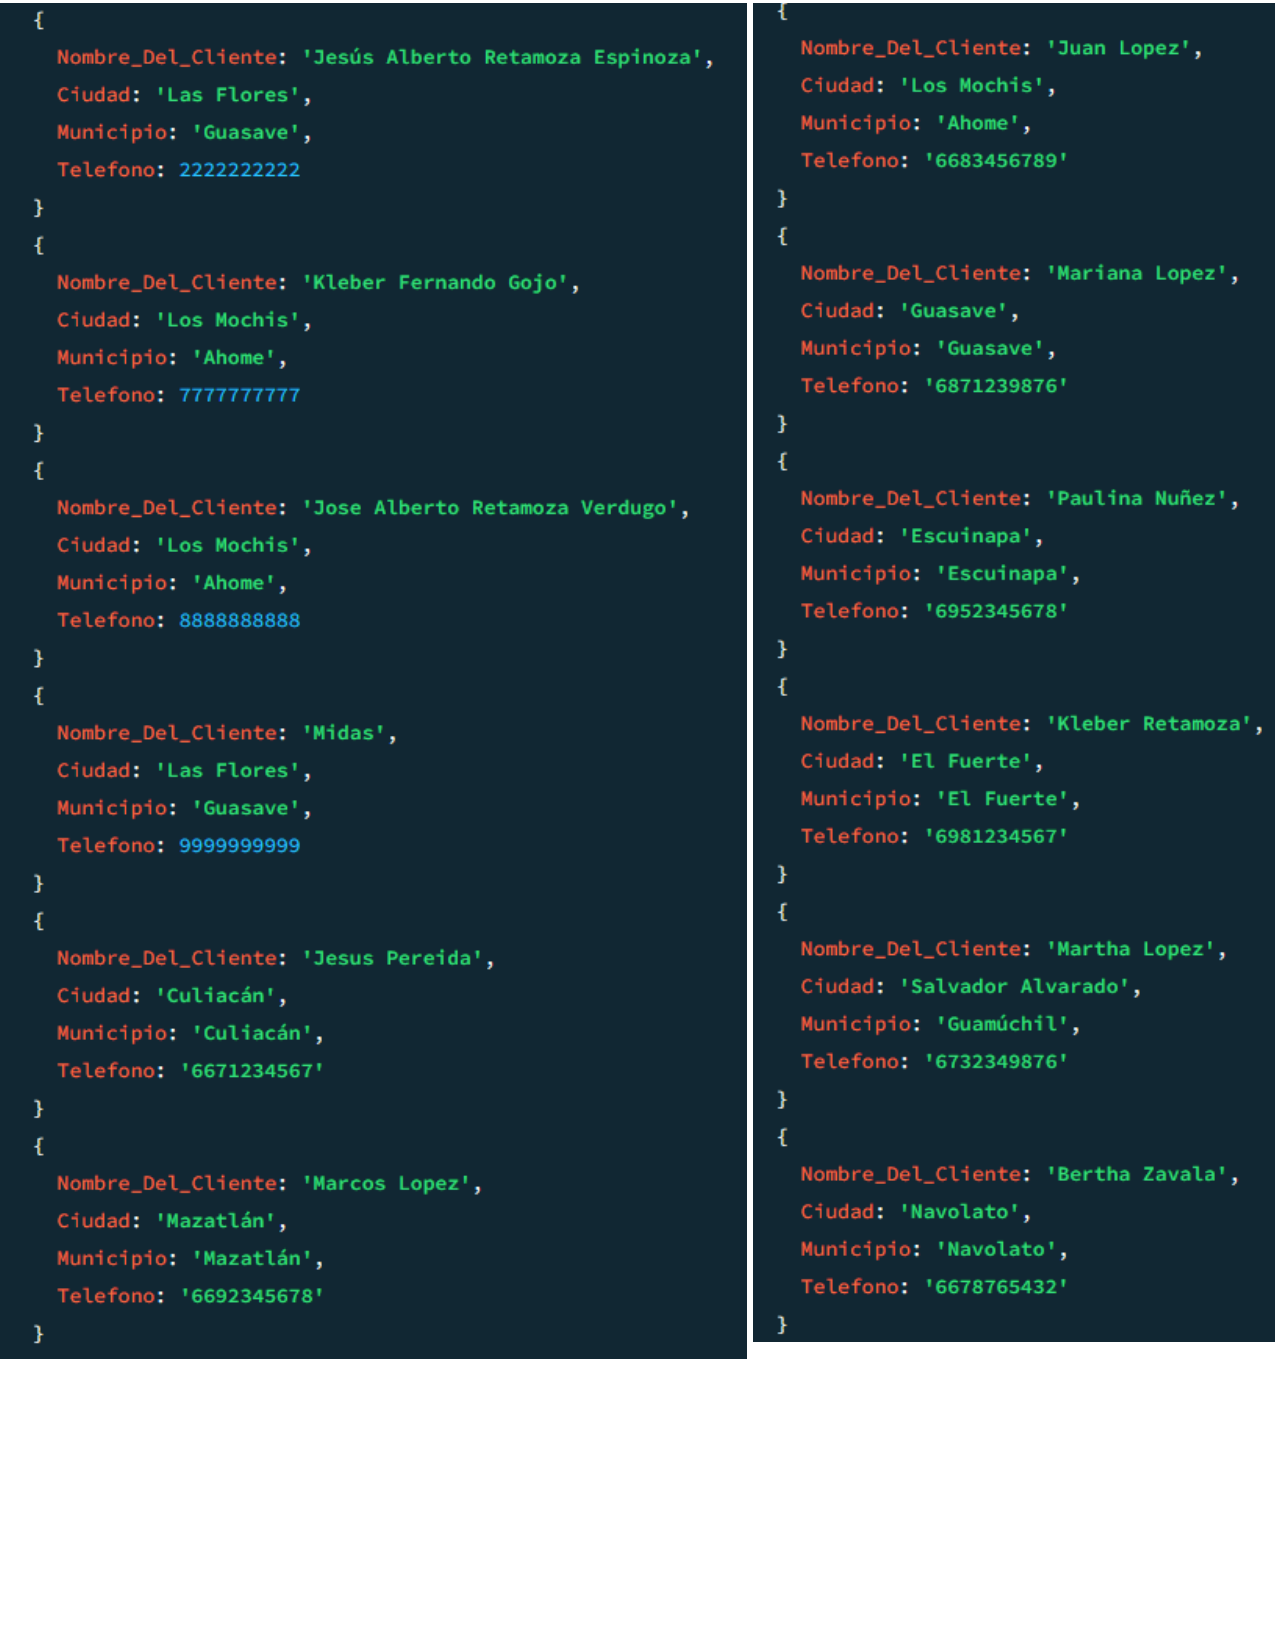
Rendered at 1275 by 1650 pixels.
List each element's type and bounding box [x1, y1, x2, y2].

picture [753, 3, 1275, 1342]
picture [0, 3, 747, 1359]
